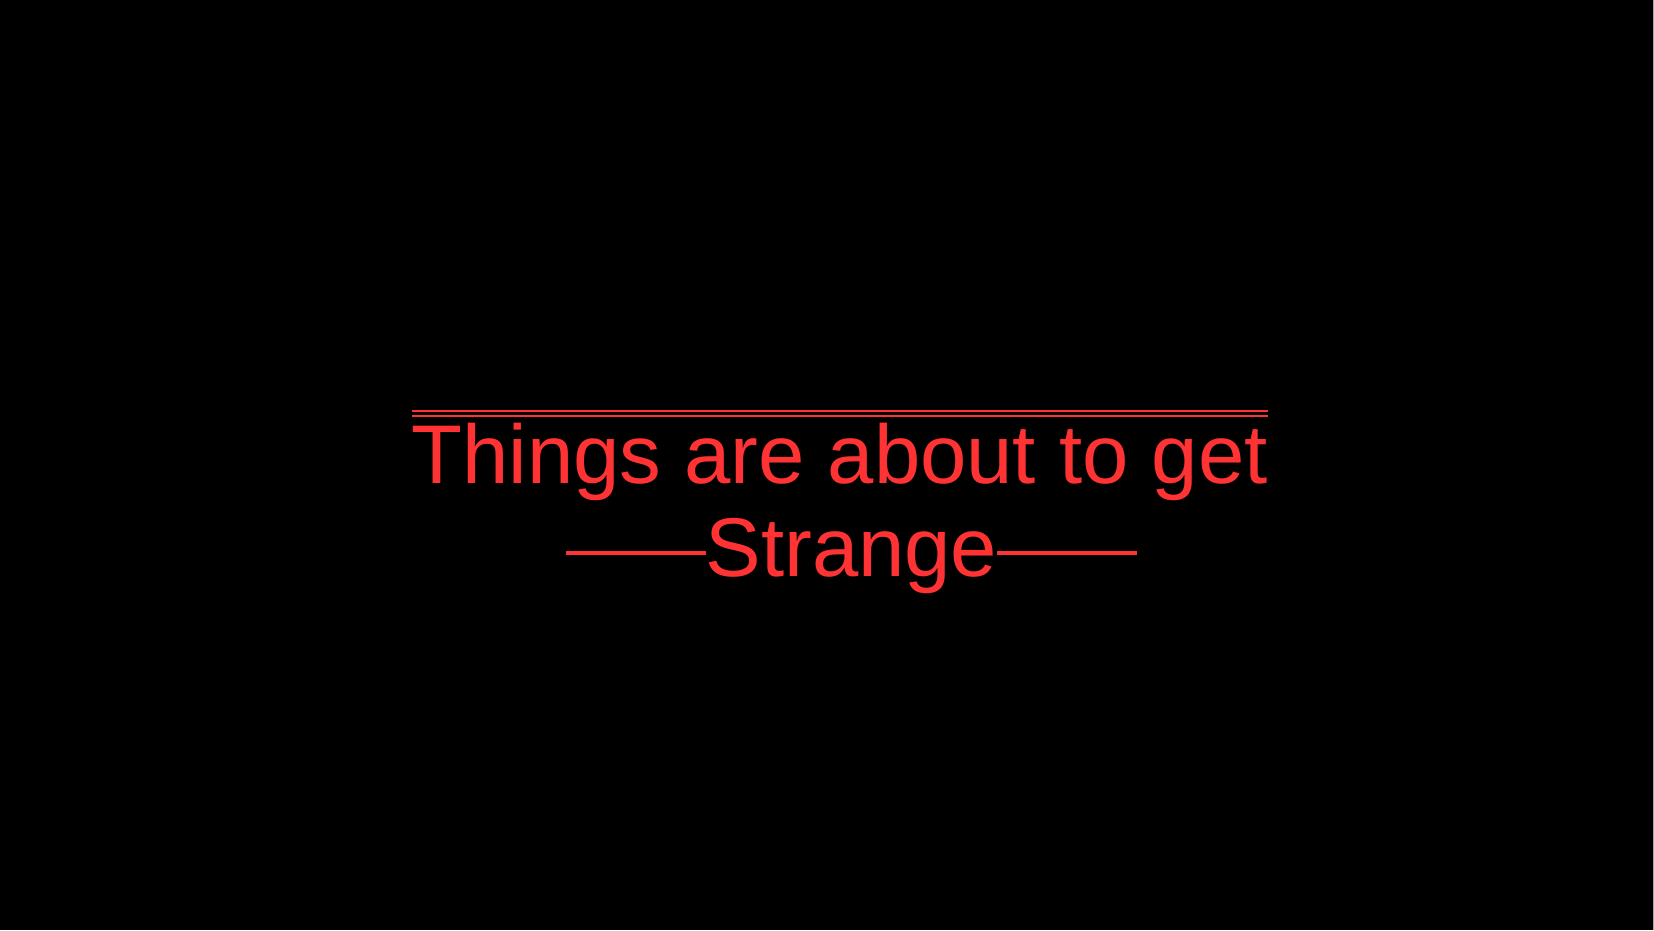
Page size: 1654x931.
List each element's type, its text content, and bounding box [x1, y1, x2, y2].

text_box Things are about to get Strange [165, 401, 1516, 777]
